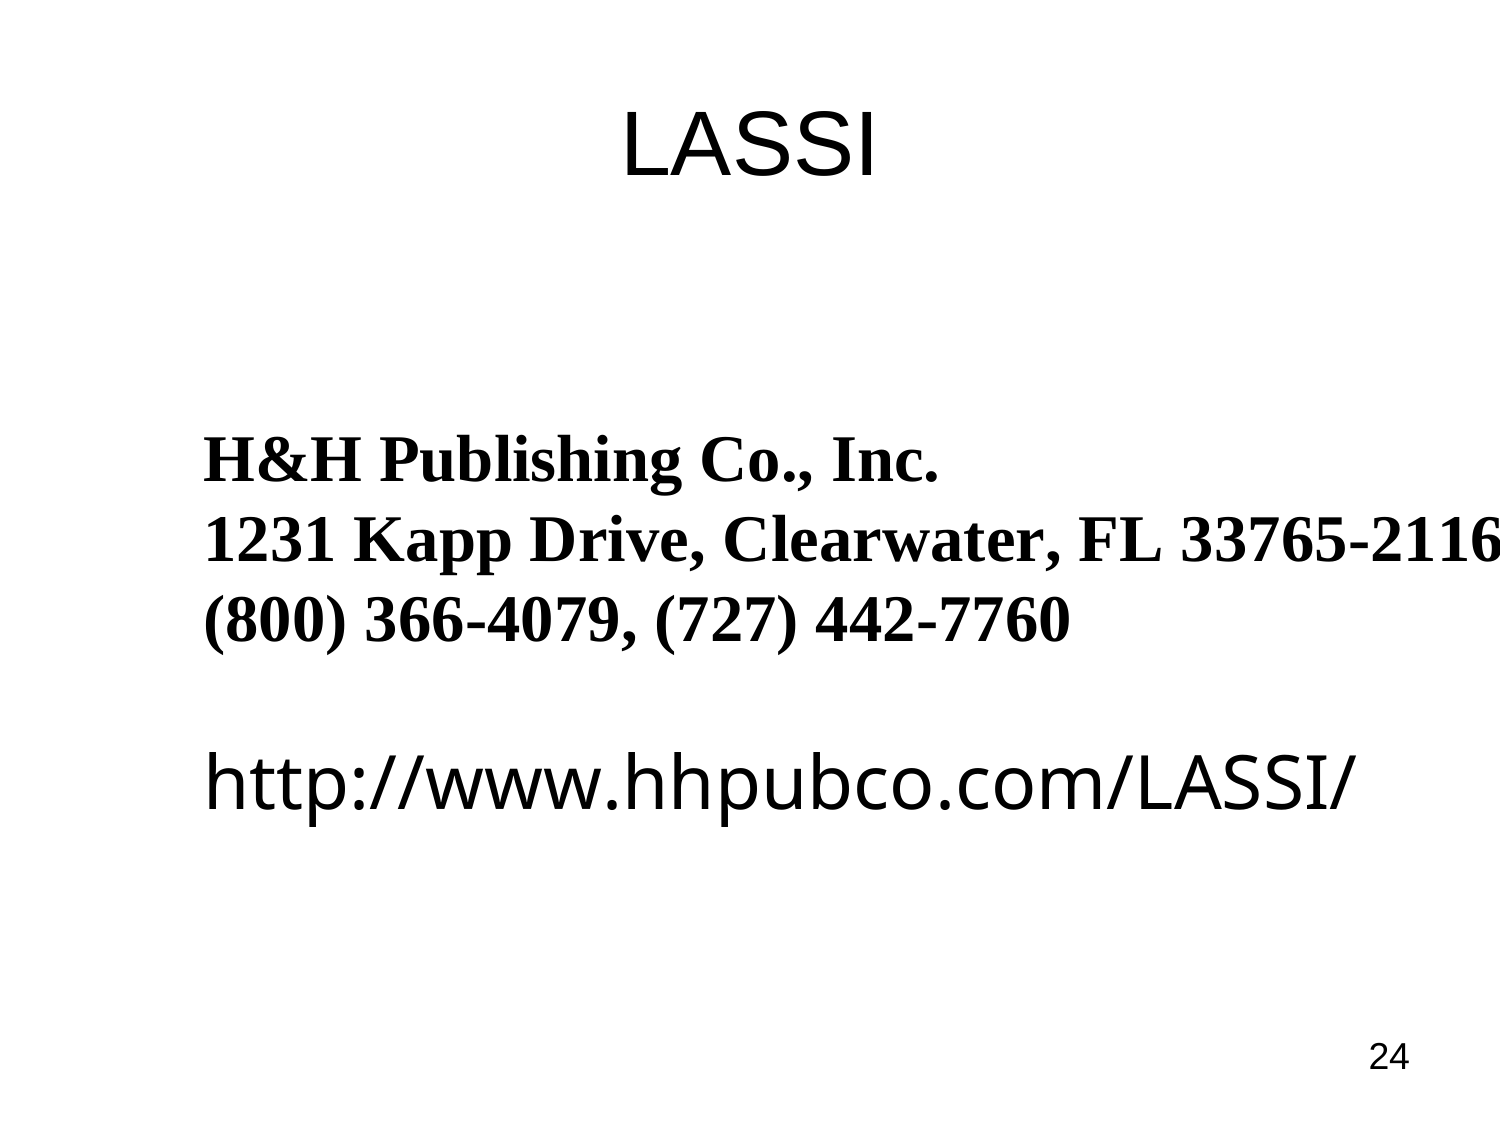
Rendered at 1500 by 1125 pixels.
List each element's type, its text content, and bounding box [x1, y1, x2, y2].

title LASSI [75, 45, 1426, 233]
text_box H&H Publishing Co., Inc. 1231 Kapp Drive, Clearwater, FL 33765-2116 (800) 366-4079, (727) 442-7760 http://www.hhpubco.com/LASSI/ [188, 406, 1500, 993]
